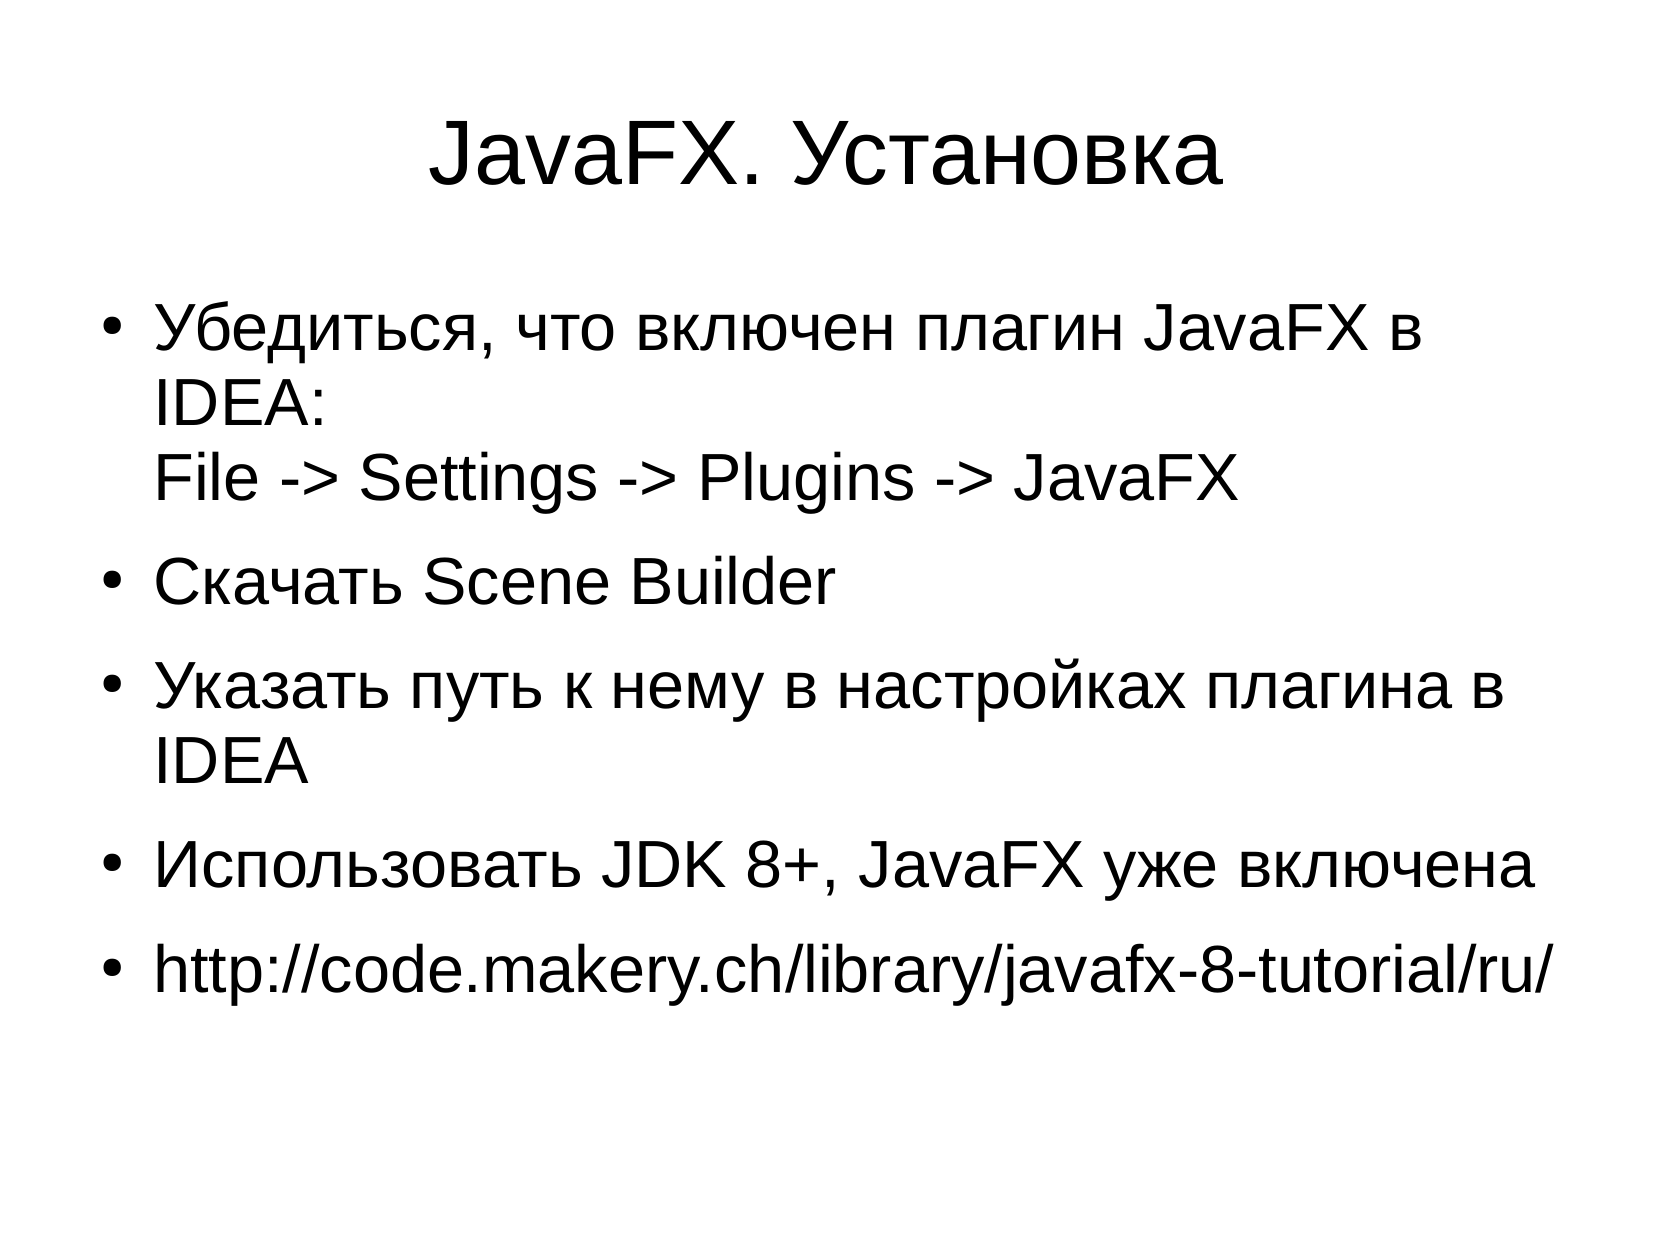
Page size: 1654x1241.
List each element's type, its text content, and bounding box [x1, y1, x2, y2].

title JavaFX. Установка [82, 49, 1571, 257]
list Убедиться, что включен плагин JavaFX в IDEA: File -> Settings -> Plugins -> JavaFX Скачать Scene Builder Указать путь к нему в настройках плагина в IDEA Использовать JDK 8+, JavaFX уже включена http://code.makery.ch/library/javafx-8-tutorial/ru/ [82, 290, 1571, 1010]
